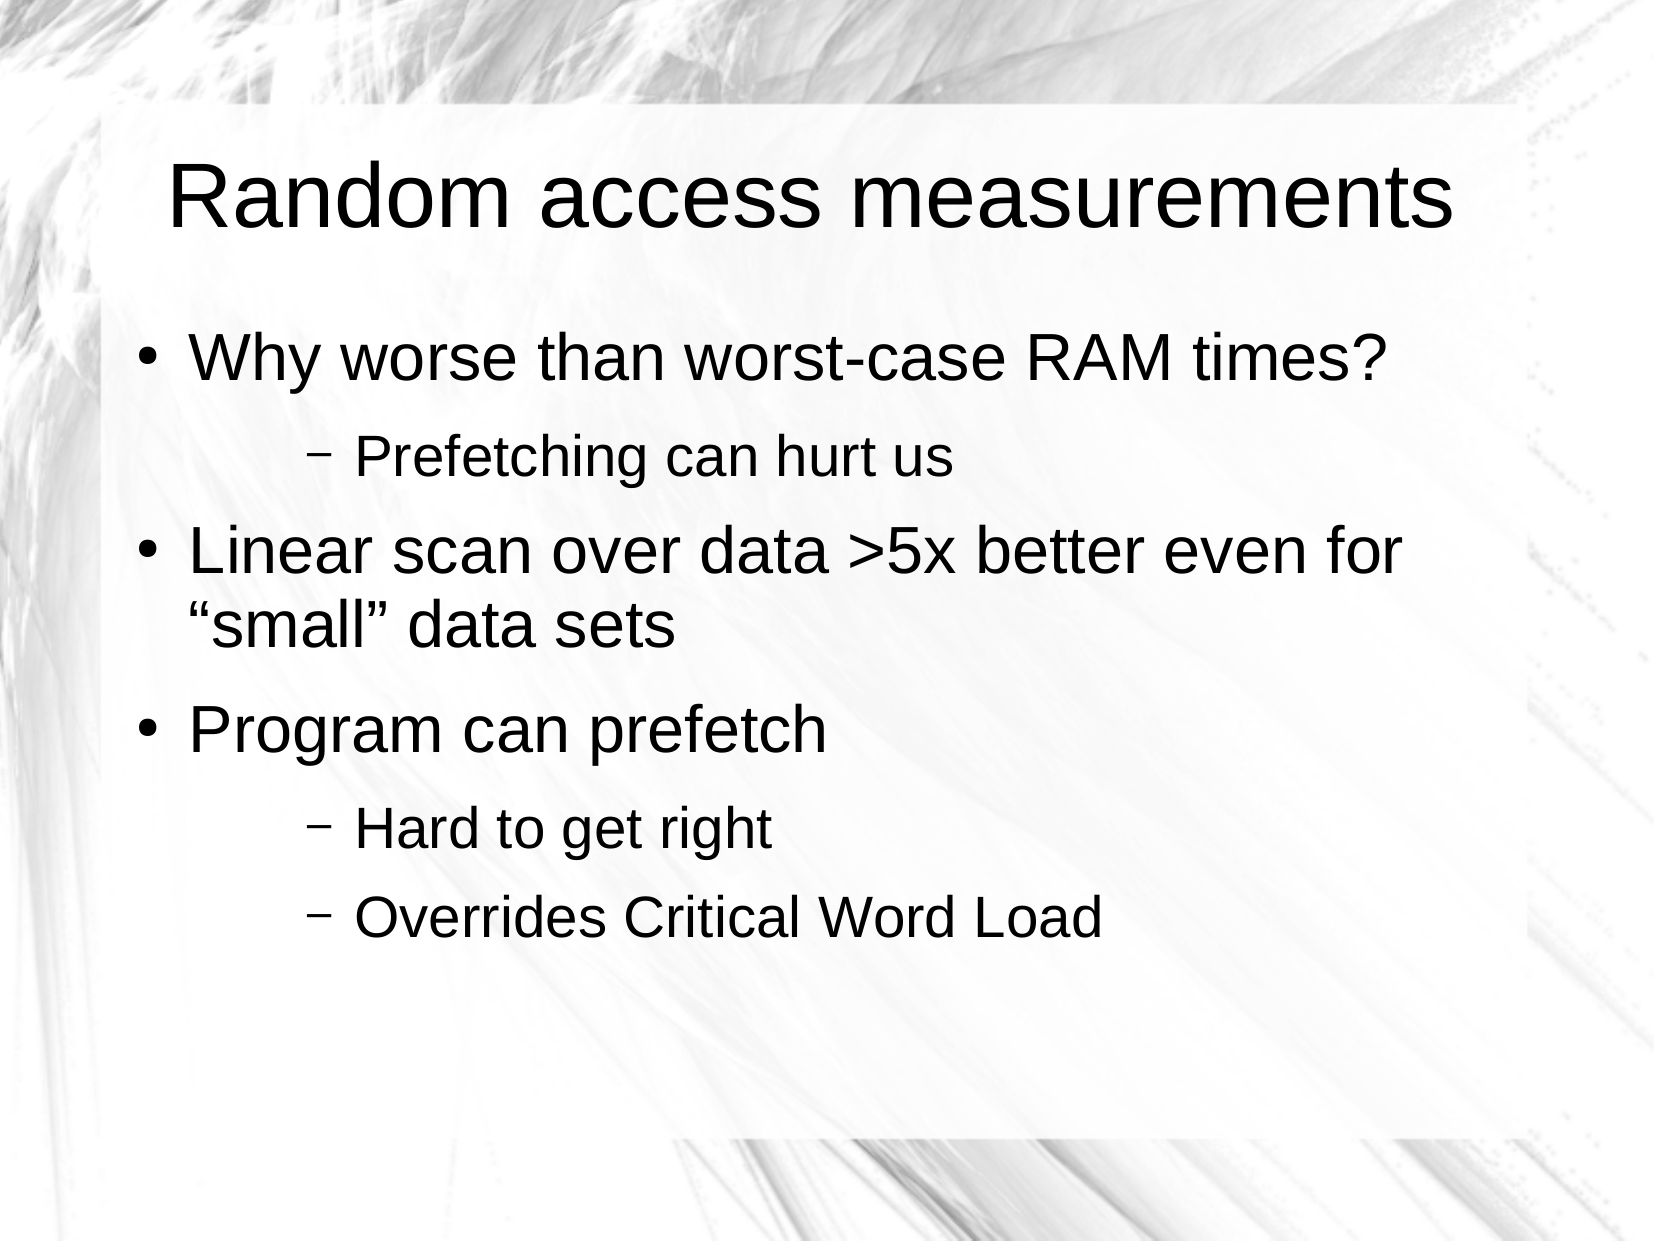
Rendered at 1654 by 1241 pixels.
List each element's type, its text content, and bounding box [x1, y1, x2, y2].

title Random access measurements [118, 112, 1506, 281]
list Why worse than worst-case RAM times? Prefetching can hurt us Linear scan over data >5x better even for “small” data sets Program can prefetch Hard to get right Overrides Critical Word Load [118, 319, 1571, 1040]
picture [0, 0, 1654, 1241]
